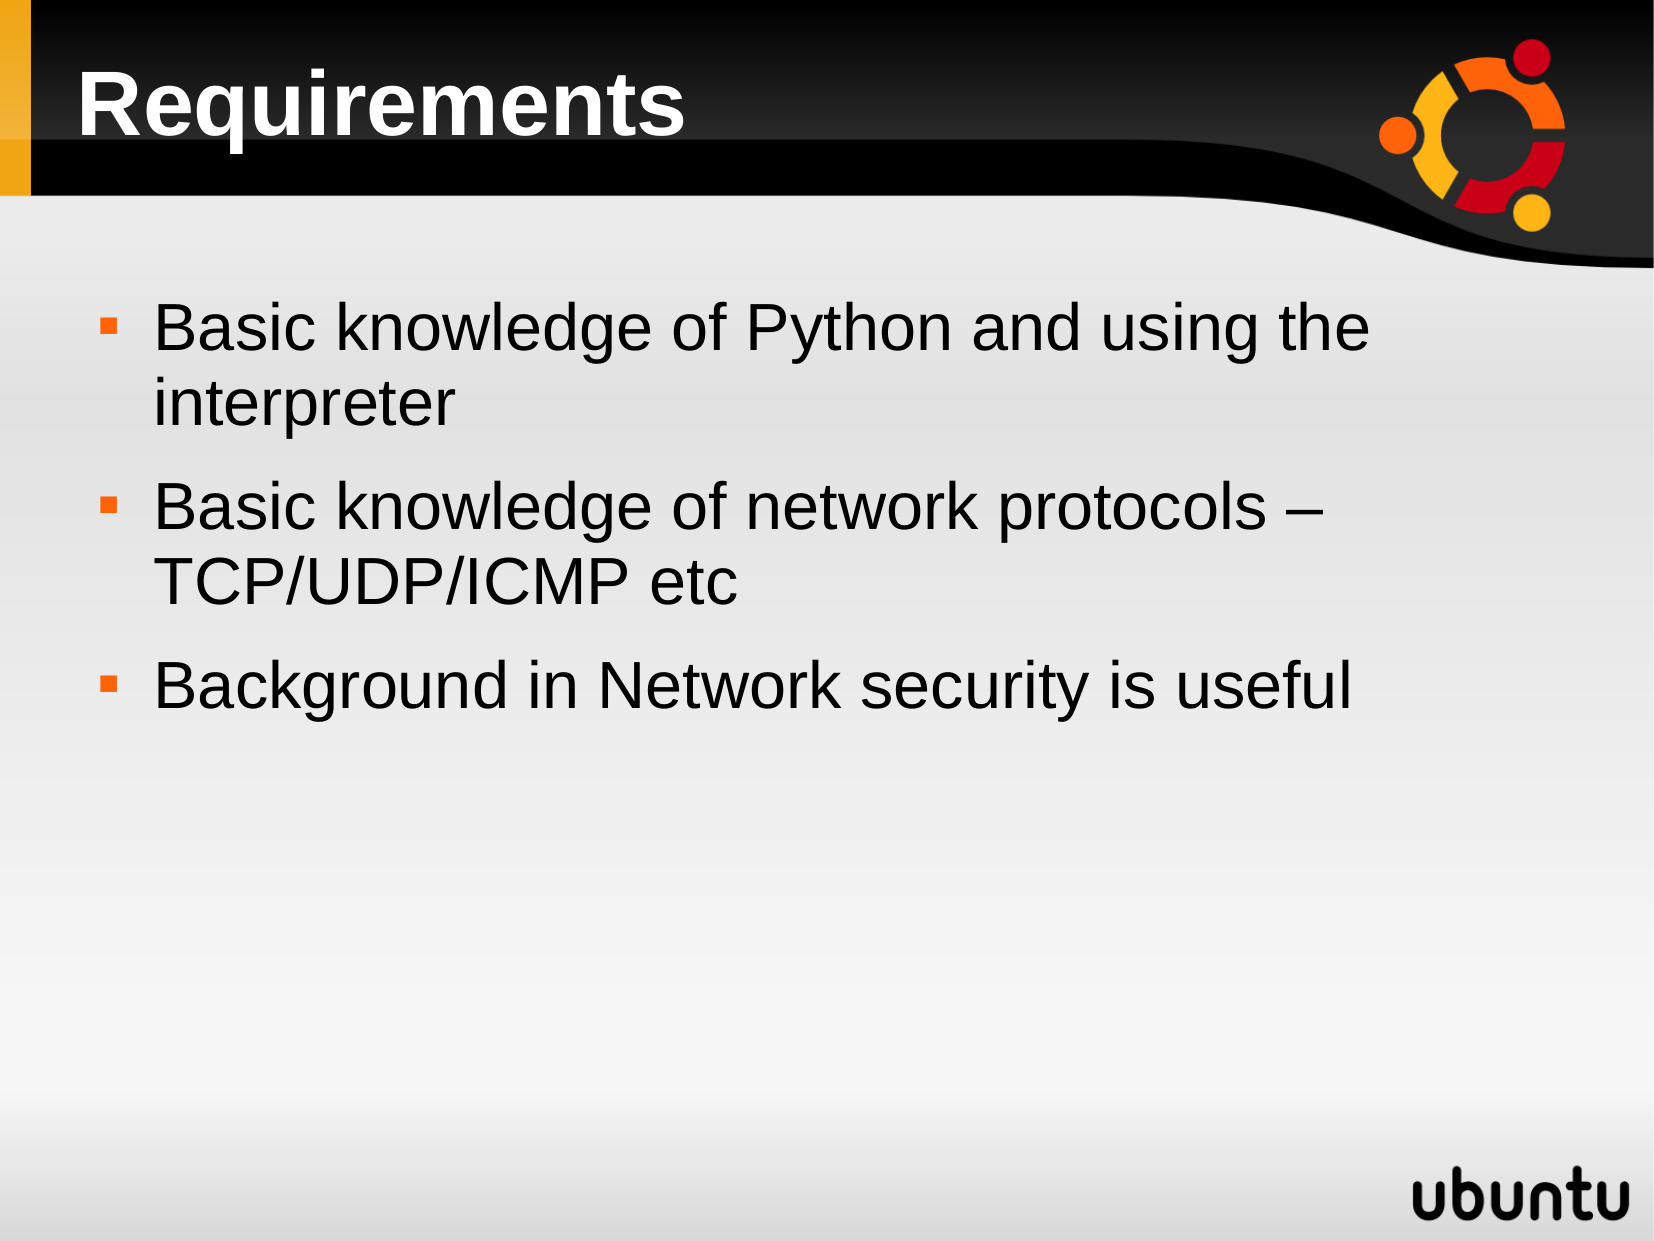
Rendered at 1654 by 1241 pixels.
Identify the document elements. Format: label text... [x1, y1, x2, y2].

list Basic knowledge of Python and using the interpreter Basic knowledge of network protocols – TCP/UDP/ICMP etc Background in Network security is useful [82, 290, 1571, 1094]
title Requirements [76, 7, 1565, 200]
picture [0, 0, 1654, 1241]
